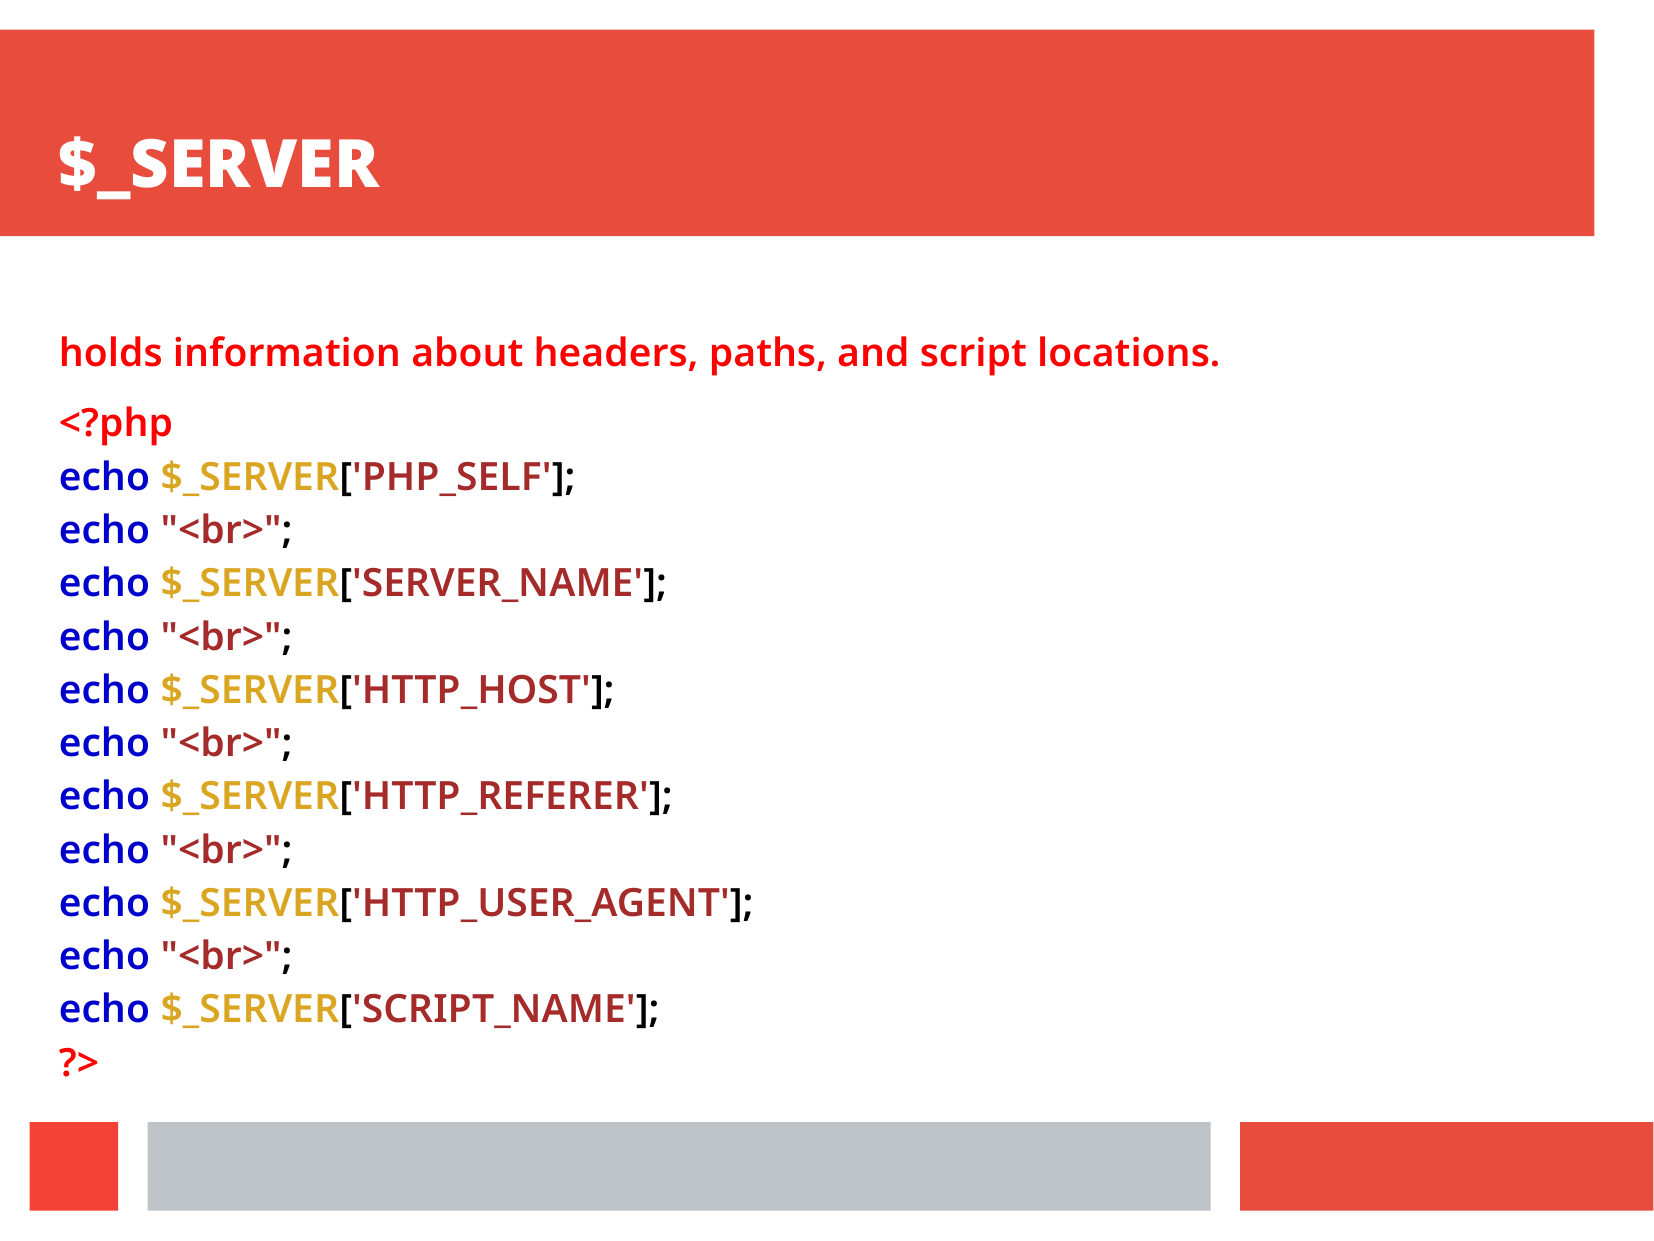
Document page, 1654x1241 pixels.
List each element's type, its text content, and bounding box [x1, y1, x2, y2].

title $_SERVER [59, 59, 1595, 207]
list holds information about headers, paths, and script locations. <?php echo $_SERVER['PHP_SELF']; echo "<br>"; echo $_SERVER['SERVER_NAME']; echo "<br>"; echo $_SERVER['HTTP_HOST']; echo "<br>"; echo $_SERVER['HTTP_REFERER']; echo "<br>"; echo $_SERVER['HTTP_USER_AGENT']; echo "<br>"; echo $_SERVER['SCRIPT_NAME']; ?> [59, 324, 1565, 1093]
